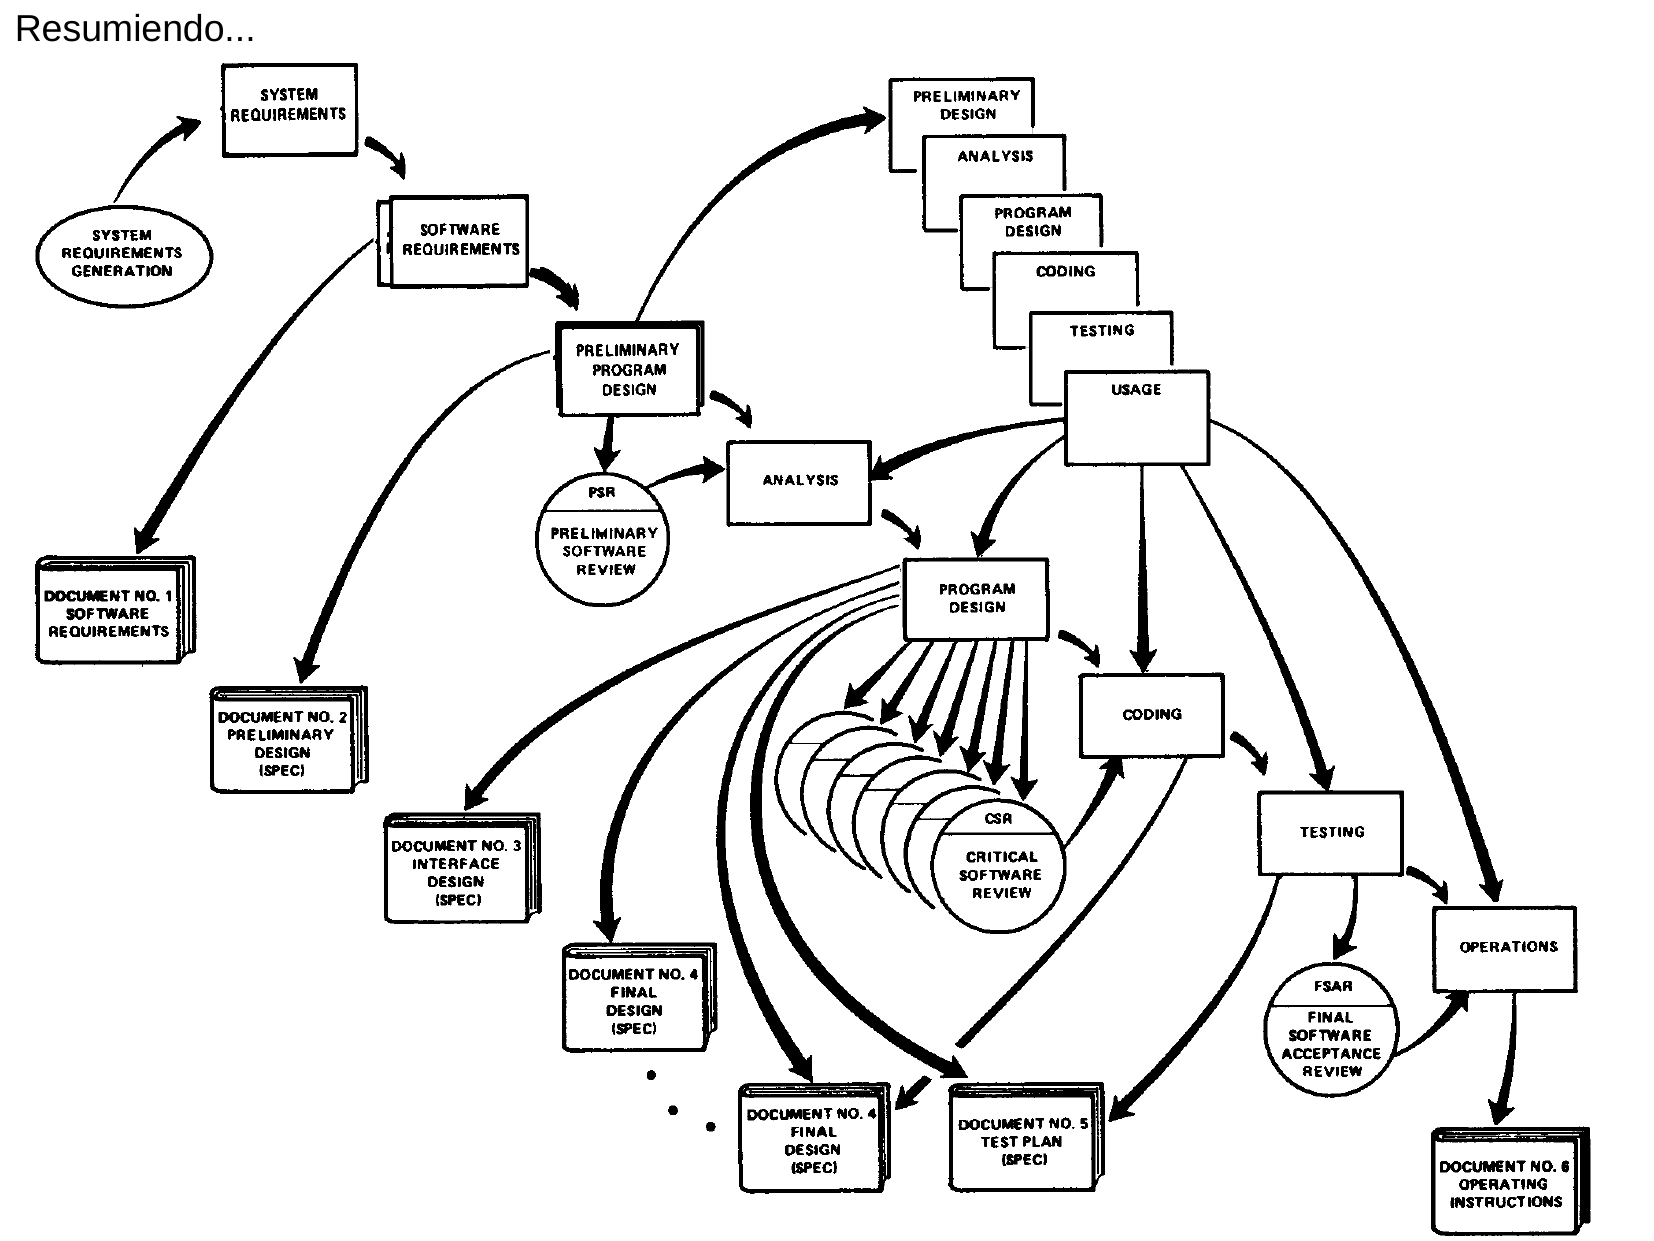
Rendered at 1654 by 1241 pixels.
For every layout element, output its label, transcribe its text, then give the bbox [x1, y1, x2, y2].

text_box Resumiendo... [0, 0, 1201, 57]
picture [0, 27, 1654, 1241]
